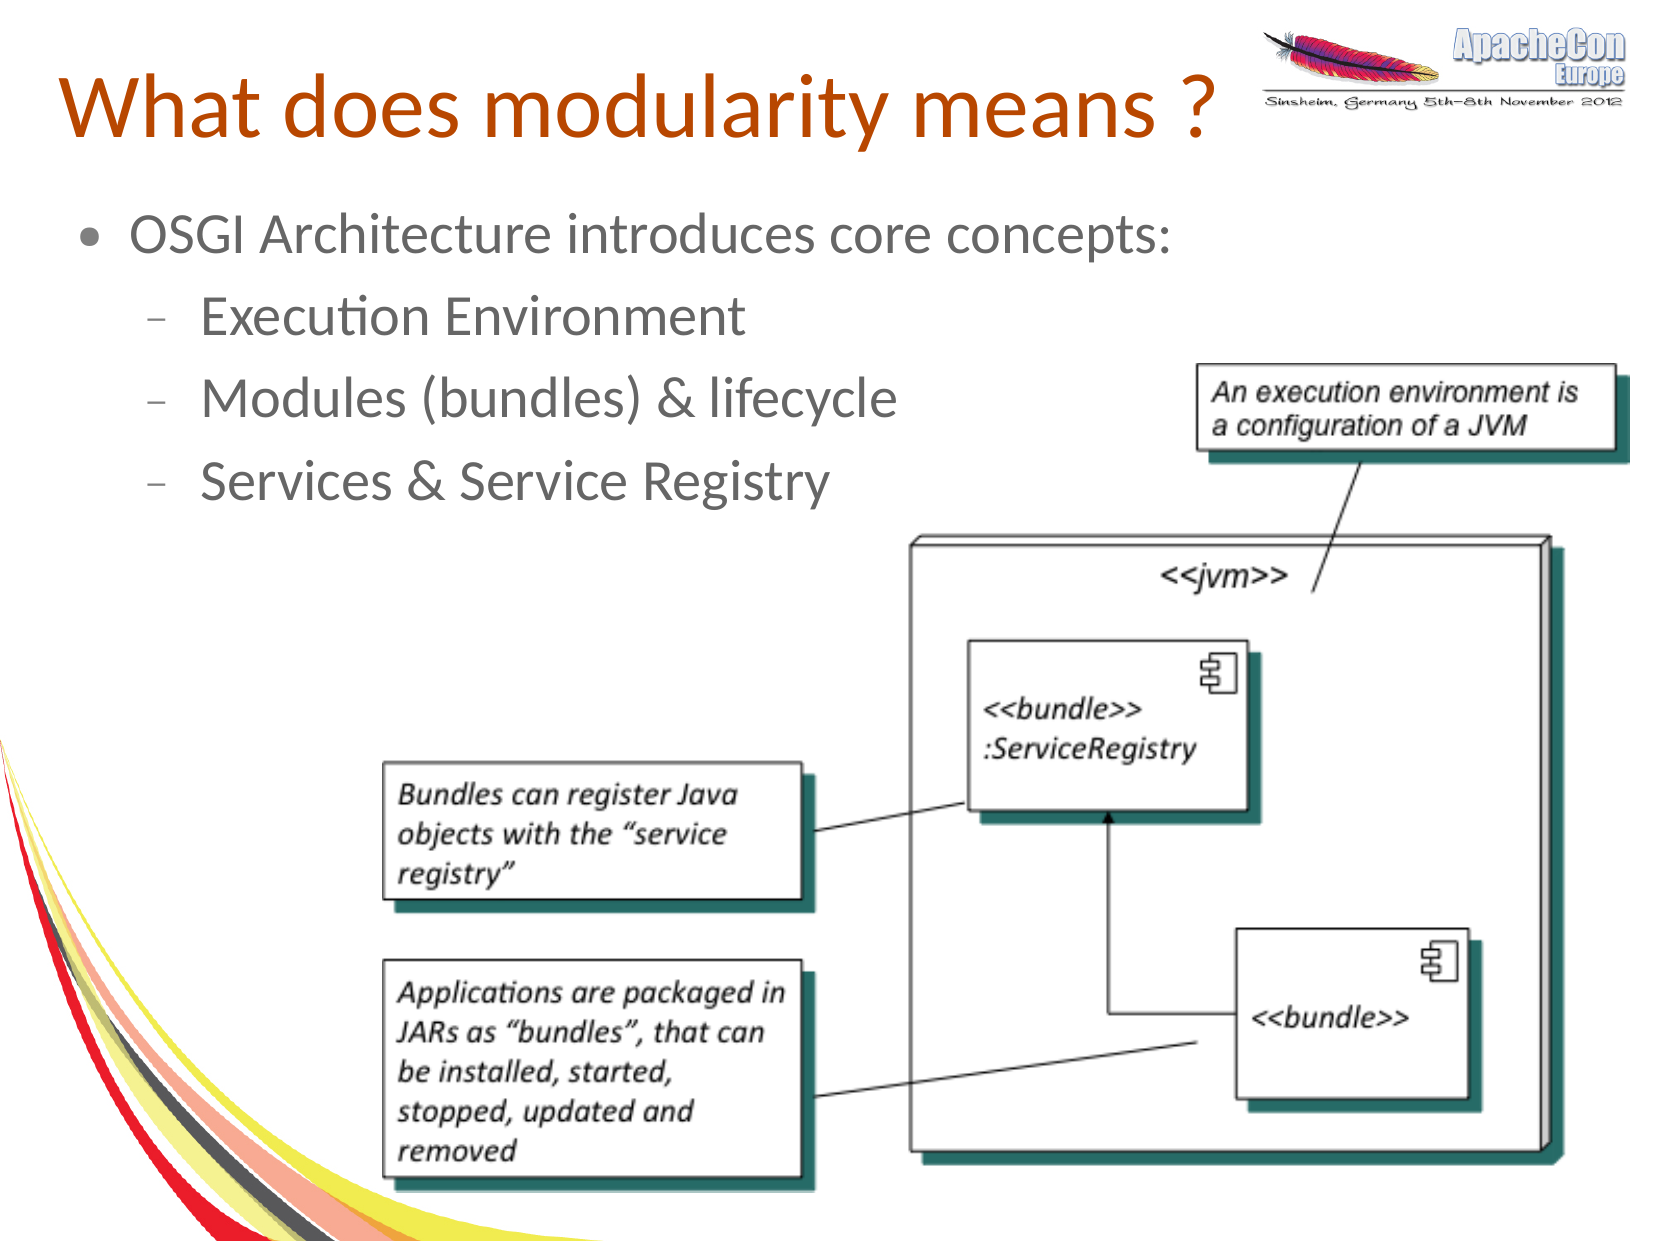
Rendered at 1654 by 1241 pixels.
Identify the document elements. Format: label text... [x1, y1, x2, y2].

picture [0, 0, 1654, 1241]
list OSGI Architecture introduces core concepts: Execution Environment Modules (bundles) & lifecycle Services & Service Registry [59, 209, 1418, 916]
title What does modularity means ? [59, 59, 1418, 171]
